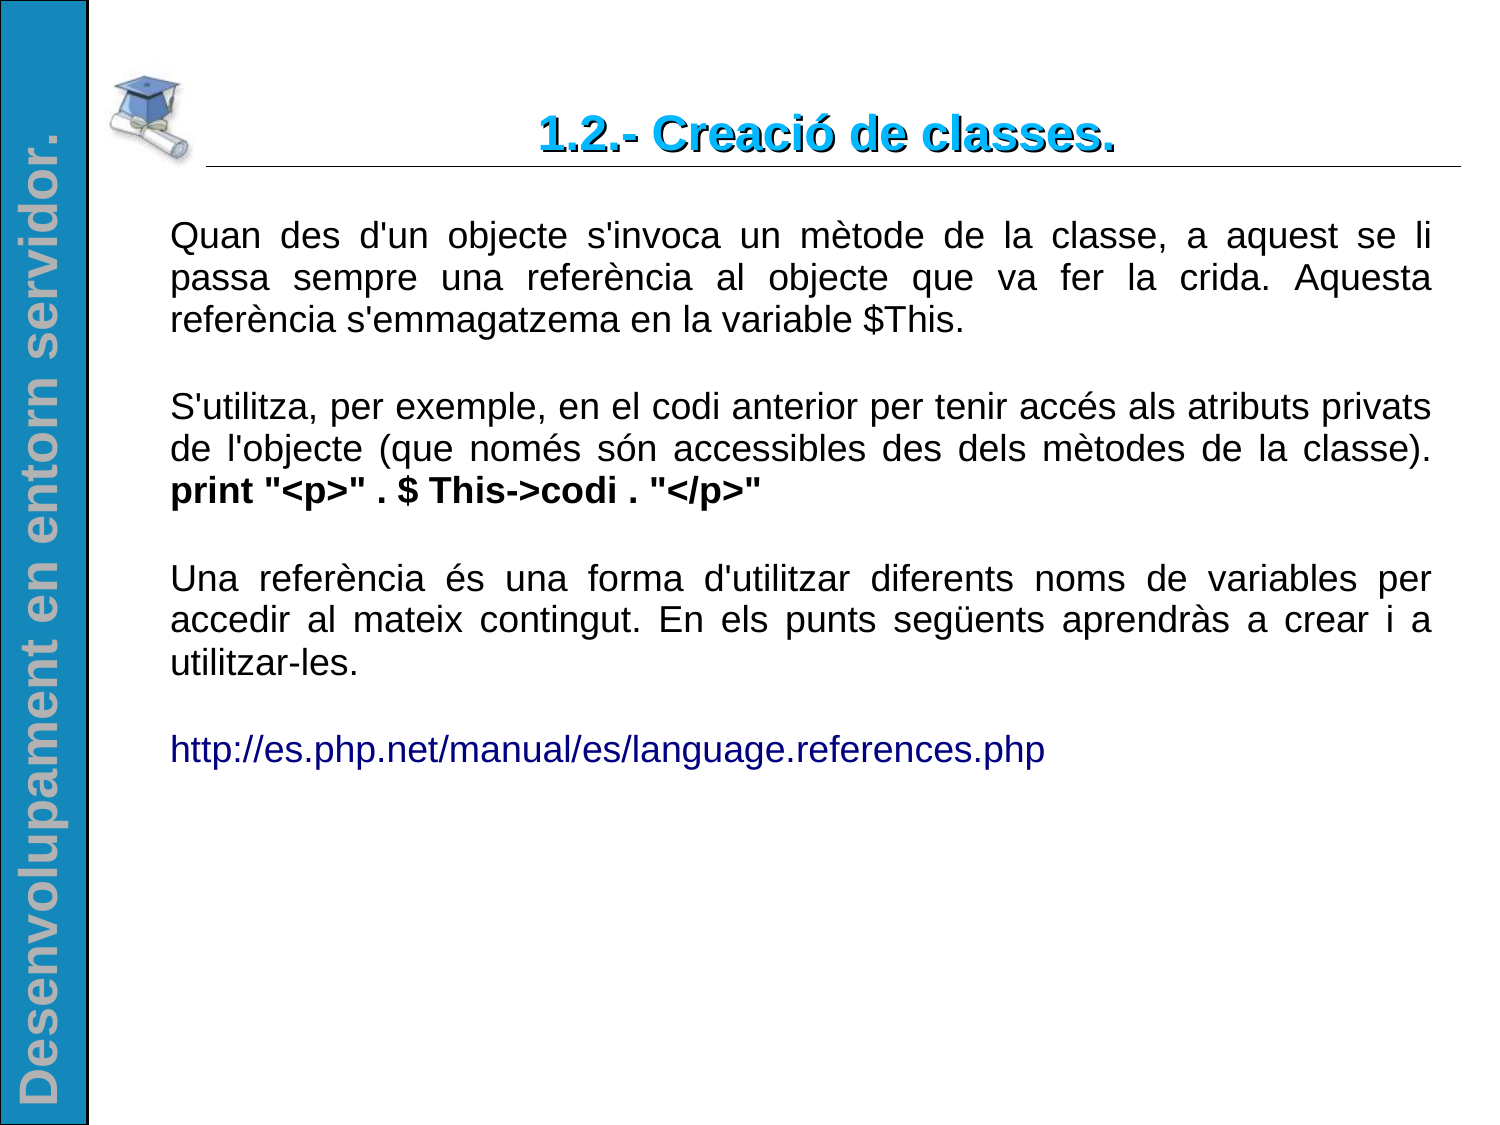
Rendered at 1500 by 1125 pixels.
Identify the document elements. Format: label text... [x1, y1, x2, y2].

picture [93, 61, 206, 174]
title 1.2.- Creació de classes. [206, 88, 1447, 178]
text_box Quan des d'un objecte s'invoca un mètode de la classe, a aquest se li passa sempre una referència al objecte que va fer la crida. Aquesta referència s'emmagatzema en la variable $This. S'utilitza, per exemple, en el codi anterior per tenir accés als atributs privats de l'objecte (que només són accessibles des dels mètodes de la classe). print "<p>" . $ This->codi . "</p>" Una referència és una forma d'utilitzar diferents noms de variables per accedir al mateix contingut. En els punts següents aprendràs a crear i a utilitzar-les. http://es.php.net/manual/es/language.references.php [155, 206, 1447, 866]
